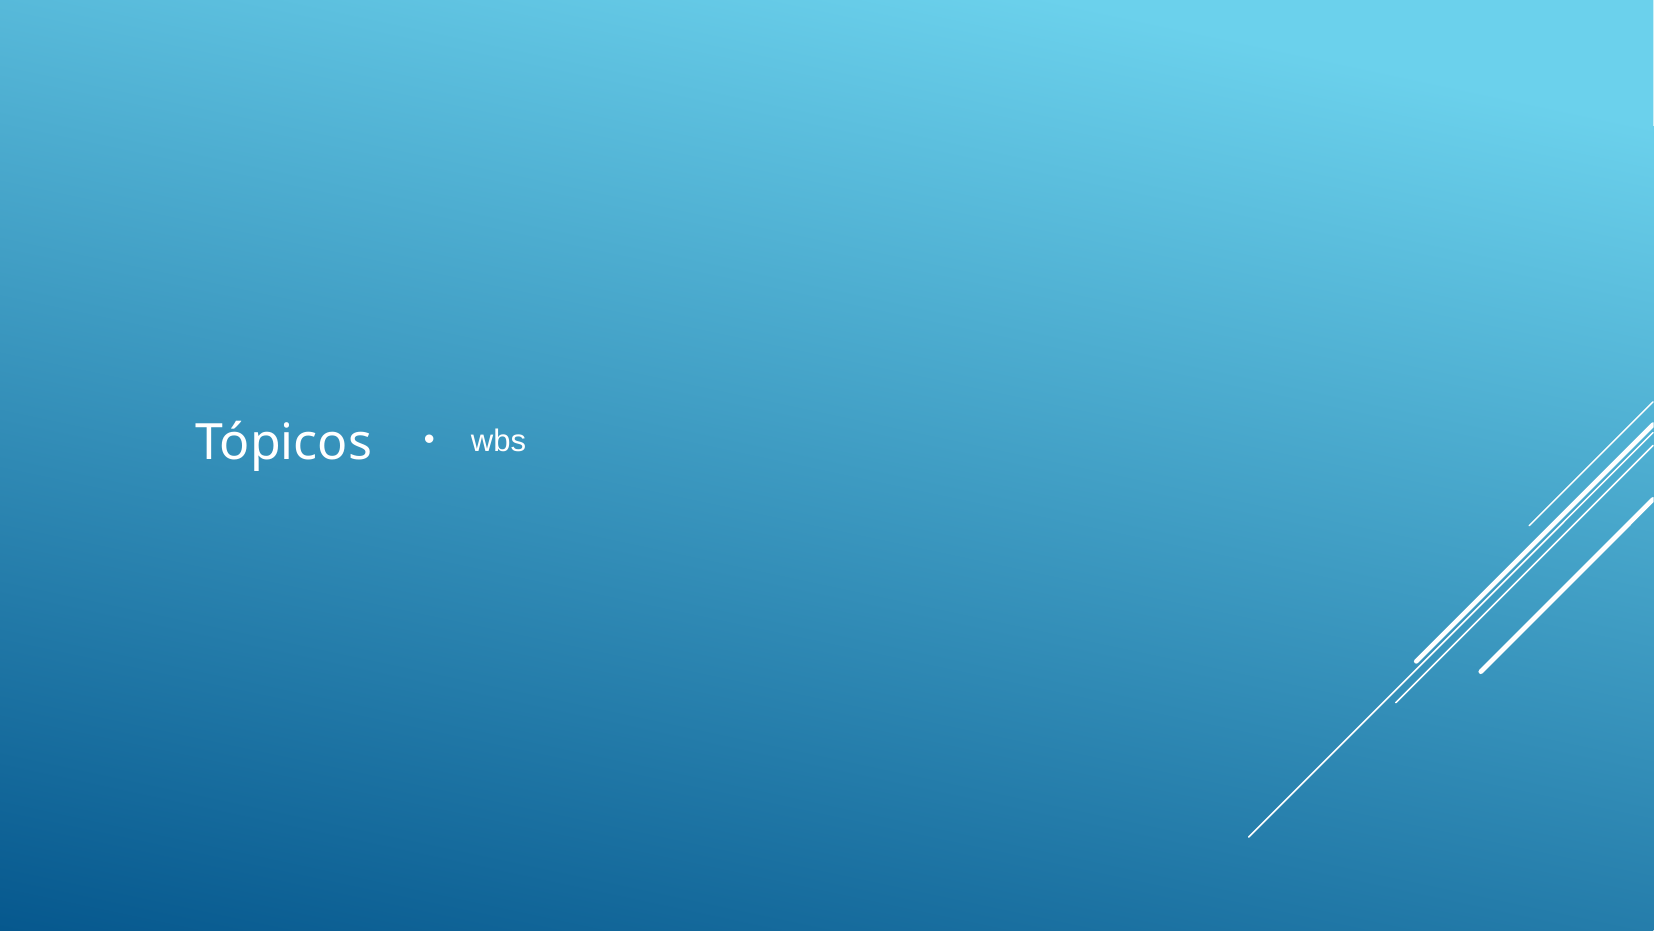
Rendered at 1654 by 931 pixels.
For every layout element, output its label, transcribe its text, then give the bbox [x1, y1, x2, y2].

text_box Tópicos [180, 402, 413, 478]
text_box wbs [409, 412, 1613, 465]
